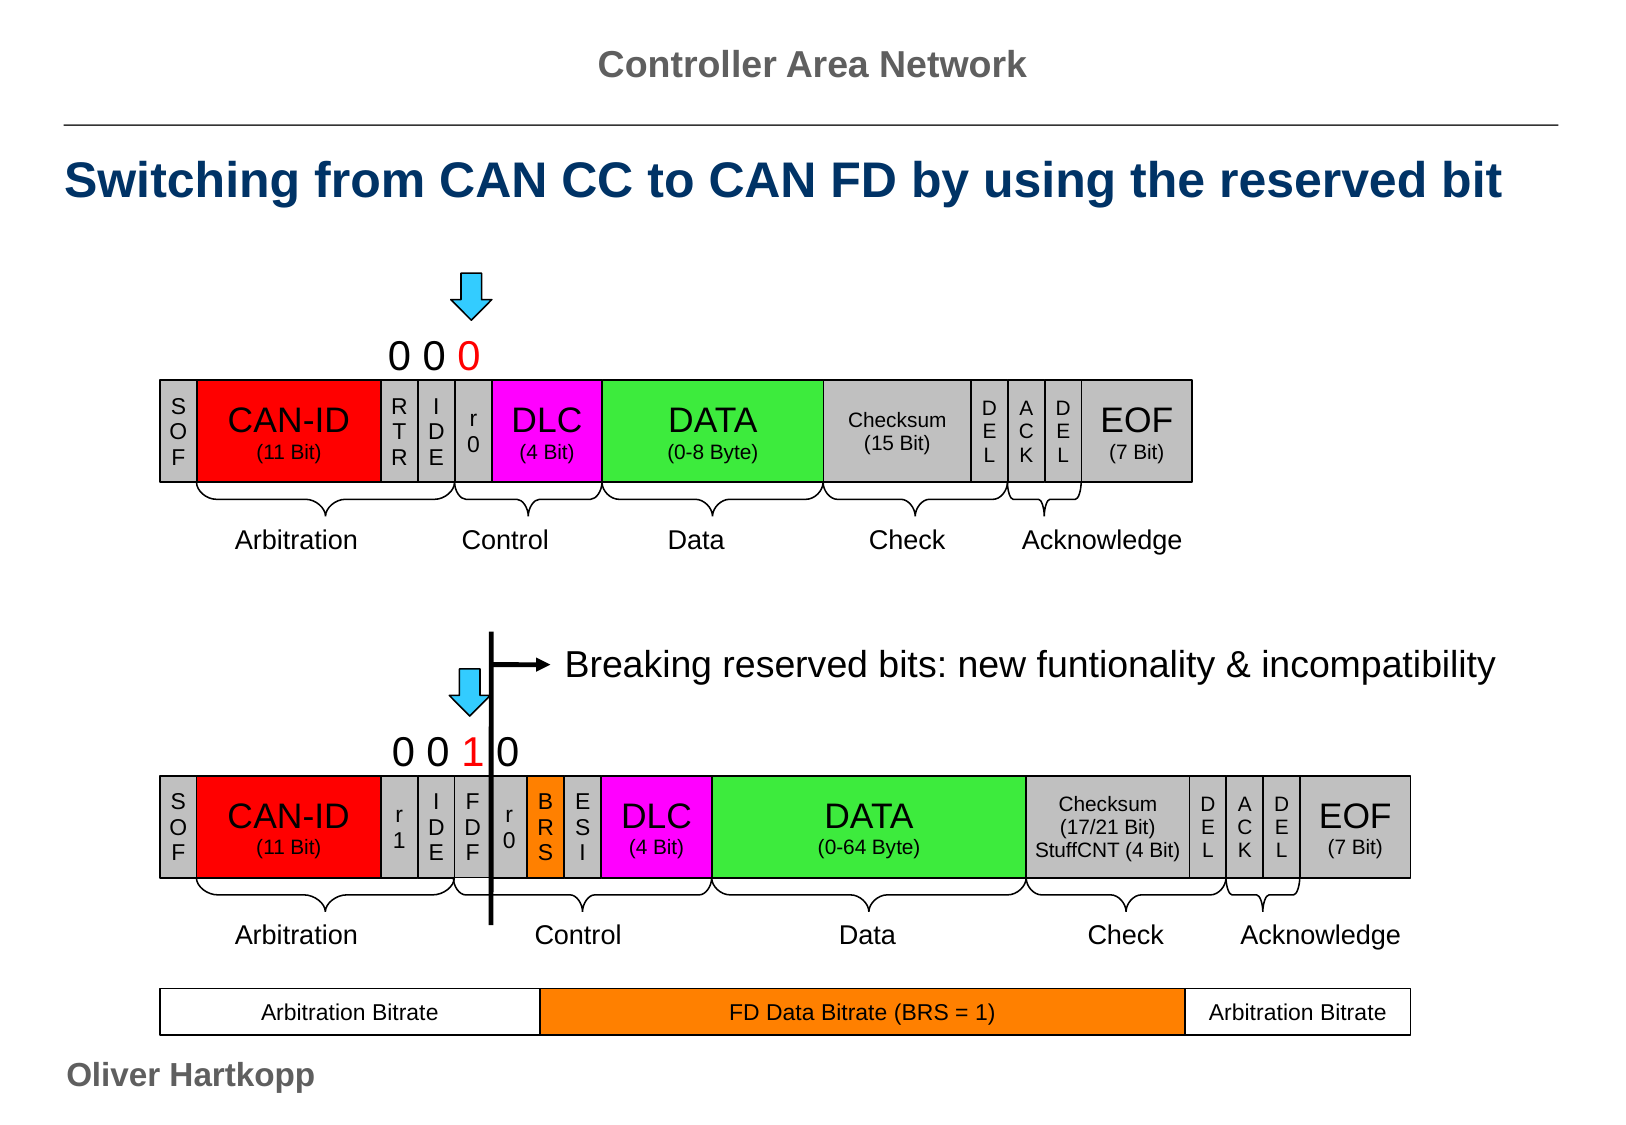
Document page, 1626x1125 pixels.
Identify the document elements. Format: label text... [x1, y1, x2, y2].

text_box Checksum (15 Bit) [823, 380, 971, 483]
text_box EOF (7 Bit) [1082, 380, 1193, 483]
text_box Check [1073, 911, 1185, 959]
text_box A C K [1226, 775, 1263, 878]
text_box Arbitration Bitrate [1185, 988, 1411, 1035]
text_box Data [653, 516, 744, 563]
text_box CAN-ID (11 Bit) [196, 775, 380, 878]
text_box Acknowledge [1007, 516, 1209, 563]
text_box Arbitration Bitrate [159, 988, 539, 1035]
text_box F D F [454, 783, 488, 878]
text_box r 0 [494, 783, 527, 878]
text_box Check [854, 516, 967, 563]
text_box I D E [417, 783, 454, 878]
text_box Control [447, 516, 570, 563]
text_box 0 0 0 [373, 321, 496, 387]
text_box DATA (0-64 Byte) [711, 775, 1026, 878]
text_box S O F [159, 775, 196, 878]
text_box DLC (4 Bit) [492, 380, 602, 483]
text_box CAN-ID (11 Bit) [196, 380, 381, 483]
text_box Checksum (17/21 Bit) StuffCNT (4 Bit) [1026, 775, 1189, 878]
text_box A C K [1007, 380, 1044, 483]
text_box E S I [564, 775, 602, 878]
text_box Data [825, 911, 915, 959]
text_box DATA (0-8 Byte) [602, 380, 823, 483]
text_box D E L [1189, 775, 1226, 878]
text_box B R S [527, 775, 564, 878]
text_box r 1 [380, 783, 417, 878]
text_box Control [520, 911, 643, 959]
text_box [450, 273, 492, 321]
text_box Arbitration [221, 516, 382, 563]
text_box DLC (4 Bit) [602, 775, 711, 878]
text_box Breaking reserved bits: new funtionality & incompatibility [549, 632, 1512, 693]
text_box Acknowledge [1226, 911, 1427, 959]
text_box Switching from CAN CC to CAN FD by using the reserved bit [64, 147, 1558, 260]
text_box 0 0 1 0 [377, 717, 488, 783]
text_box Arbitration [220, 911, 382, 959]
text_box R T R [381, 387, 417, 483]
text_box D E L [1263, 775, 1300, 878]
text_box I D E [417, 387, 454, 483]
text_box D E L [971, 380, 1007, 483]
text_box 0 0 1 0 [494, 717, 535, 783]
text_box EOF (7 Bit) [1300, 775, 1411, 878]
text_box FD Data Bitrate (BRS = 1) [539, 988, 1185, 1035]
text_box r 0 [454, 387, 492, 483]
text_box S O F [160, 380, 196, 483]
text_box [449, 668, 488, 717]
text_box D E L [1044, 380, 1082, 483]
